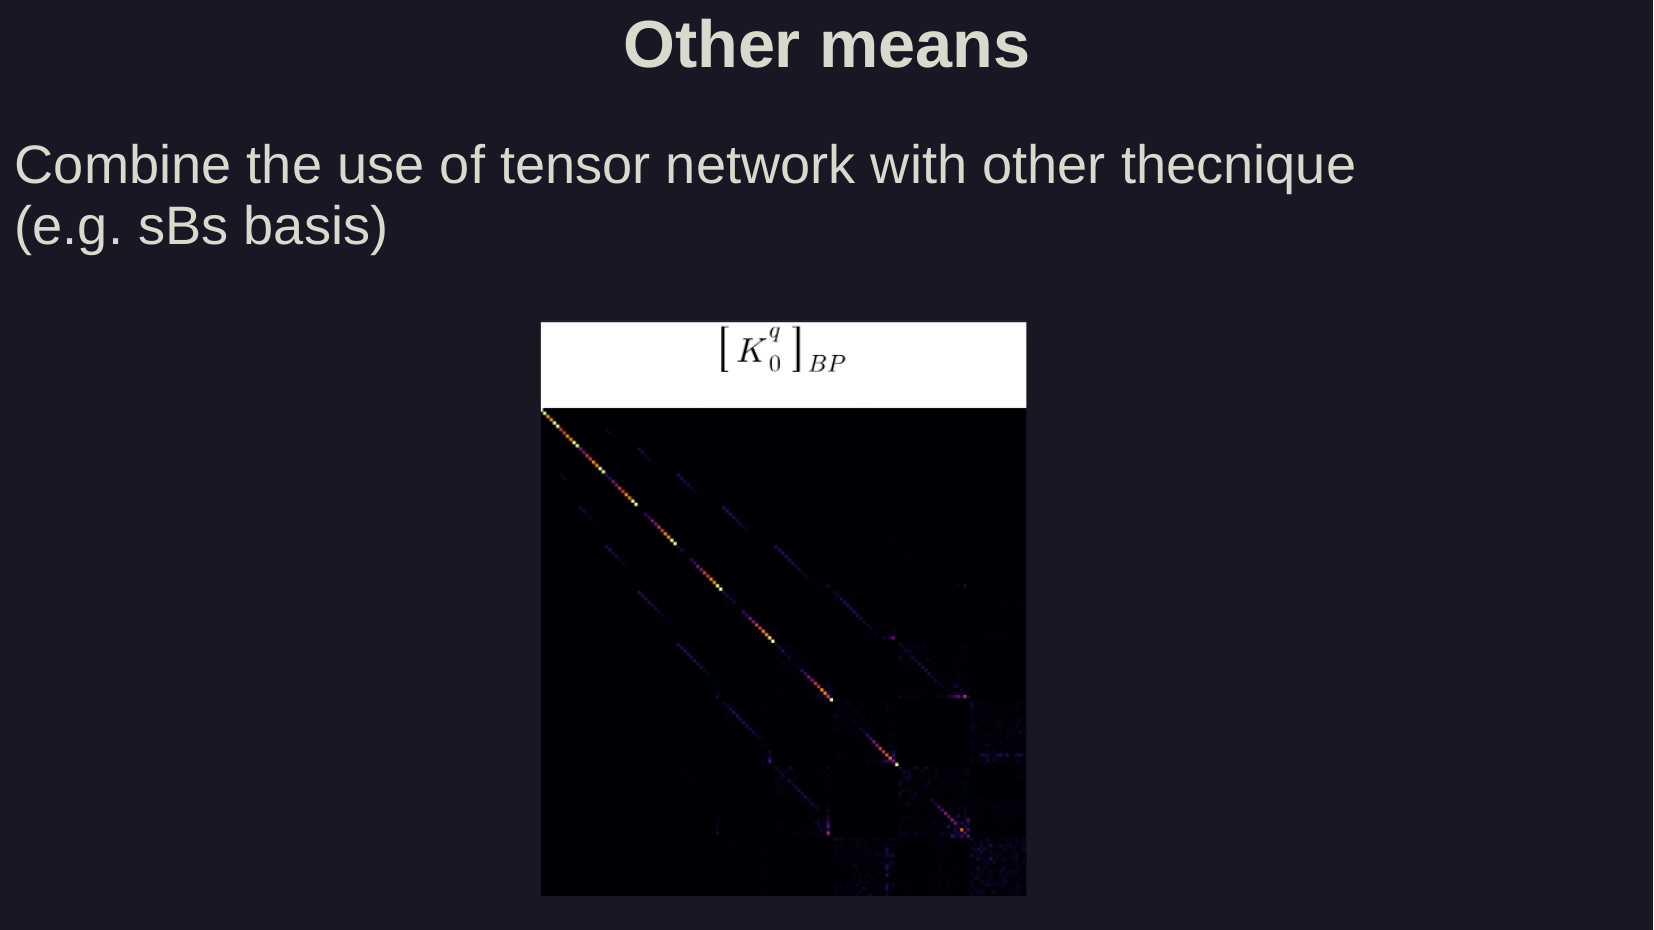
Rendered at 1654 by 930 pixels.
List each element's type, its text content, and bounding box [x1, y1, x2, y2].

picture [540, 320, 1027, 896]
text_box Other means [608, 0, 1045, 90]
text_box Combine the use of tensor network with other thecnique (e.g. sBs basis) [0, 127, 1373, 264]
